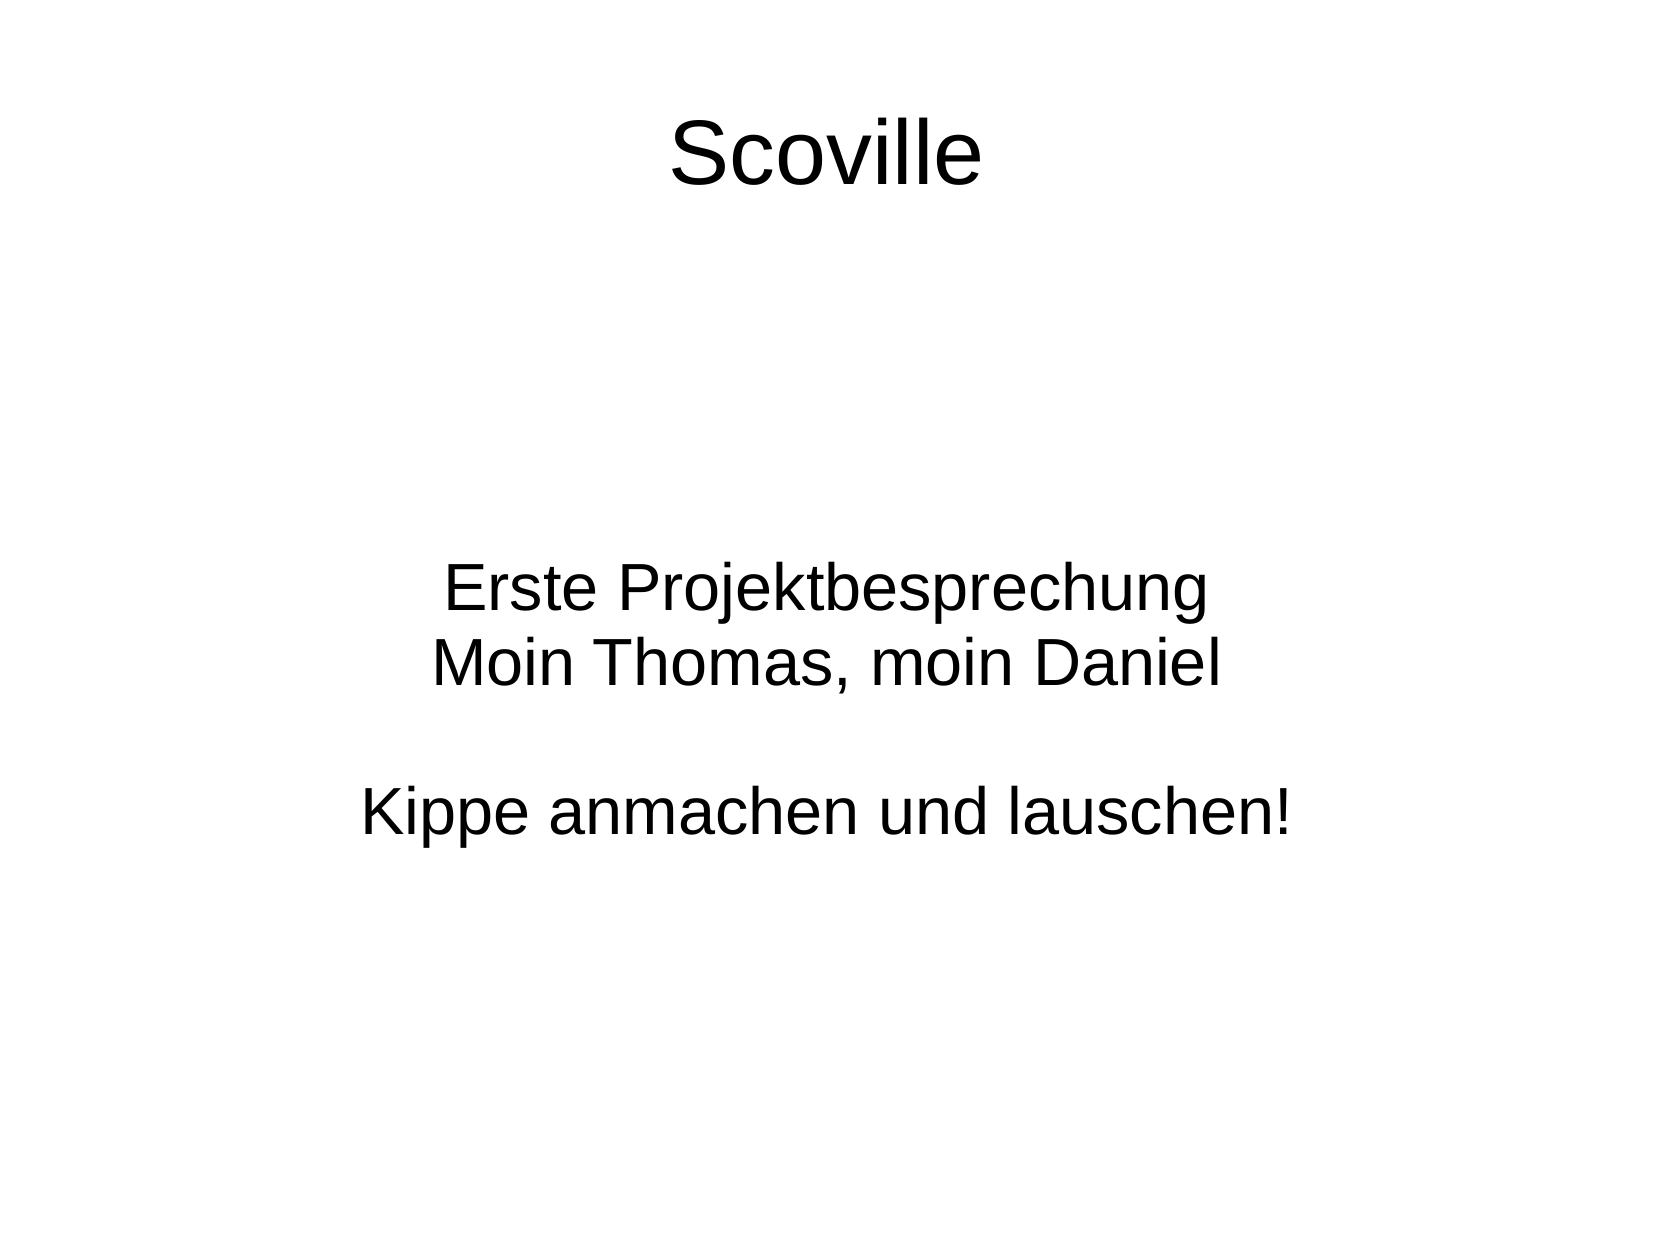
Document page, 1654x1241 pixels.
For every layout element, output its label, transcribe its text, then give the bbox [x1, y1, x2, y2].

title Scoville [82, 49, 1571, 257]
subtitle Erste Projektbesprechung Moin Thomas, moin Daniel Kippe anmachen und lauschen! [82, 290, 1571, 1109]
